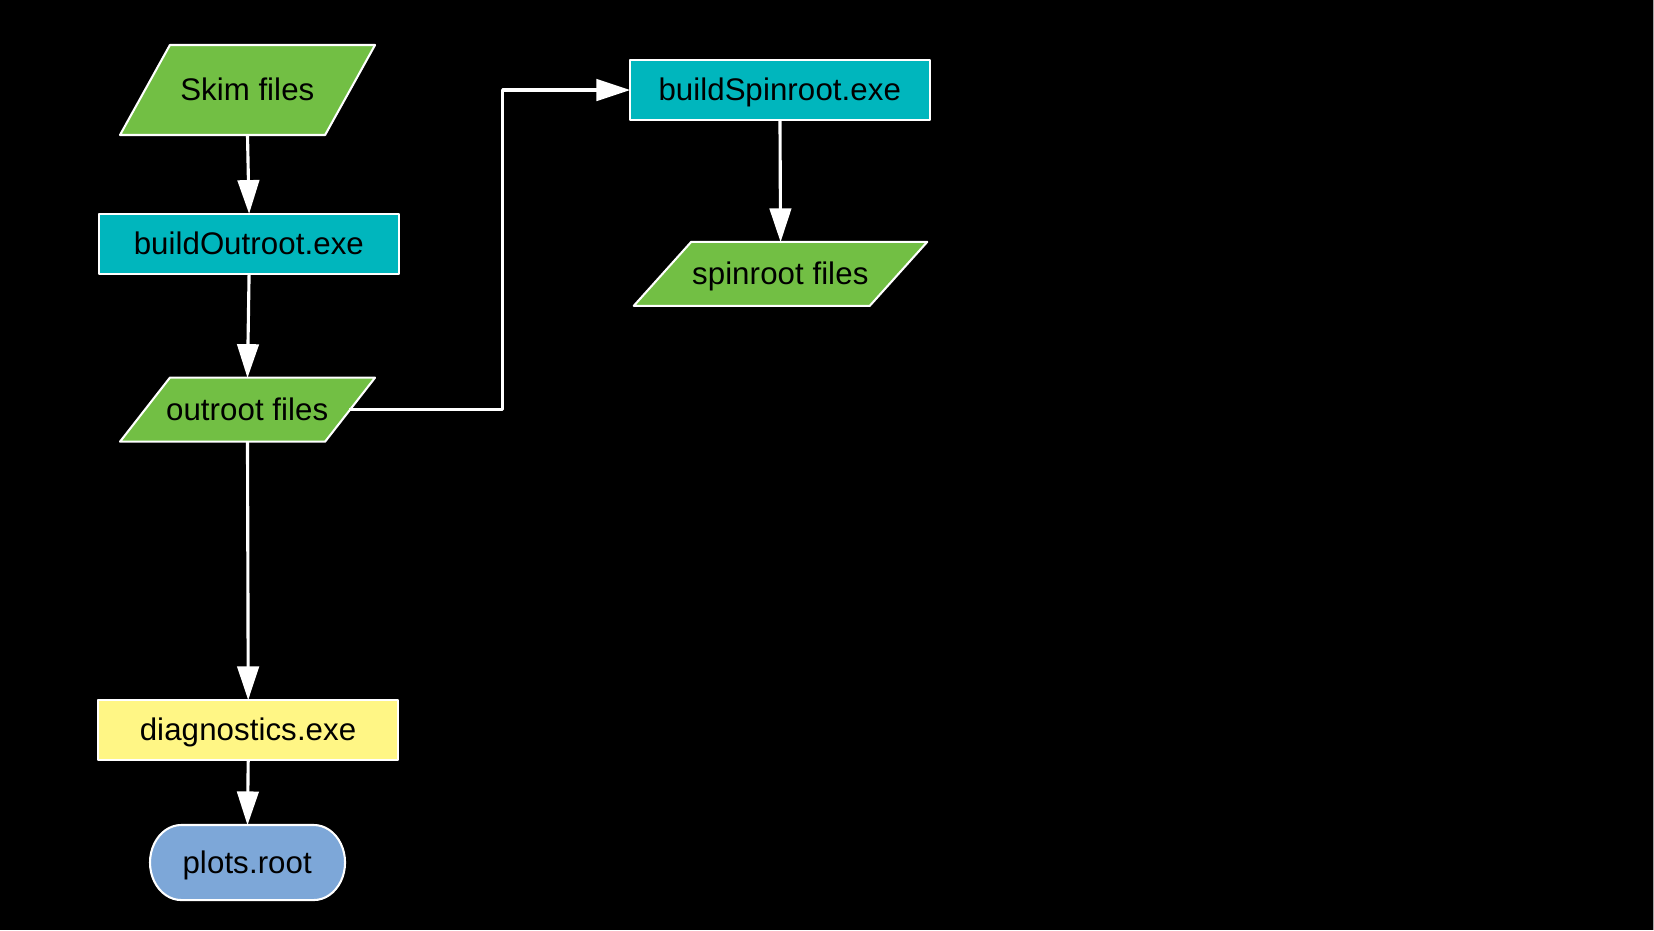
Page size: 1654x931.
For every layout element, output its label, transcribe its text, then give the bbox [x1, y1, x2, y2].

text_box spinroot files [633, 241, 928, 306]
text_box outroot files [120, 377, 376, 442]
text_box plots.root [150, 825, 346, 901]
text_box buildOutroot.exe [99, 213, 400, 274]
text_box diagnostics.exe [98, 699, 399, 760]
text_box Skim files [120, 45, 376, 136]
text_box buildSpinroot.exe [630, 60, 931, 121]
